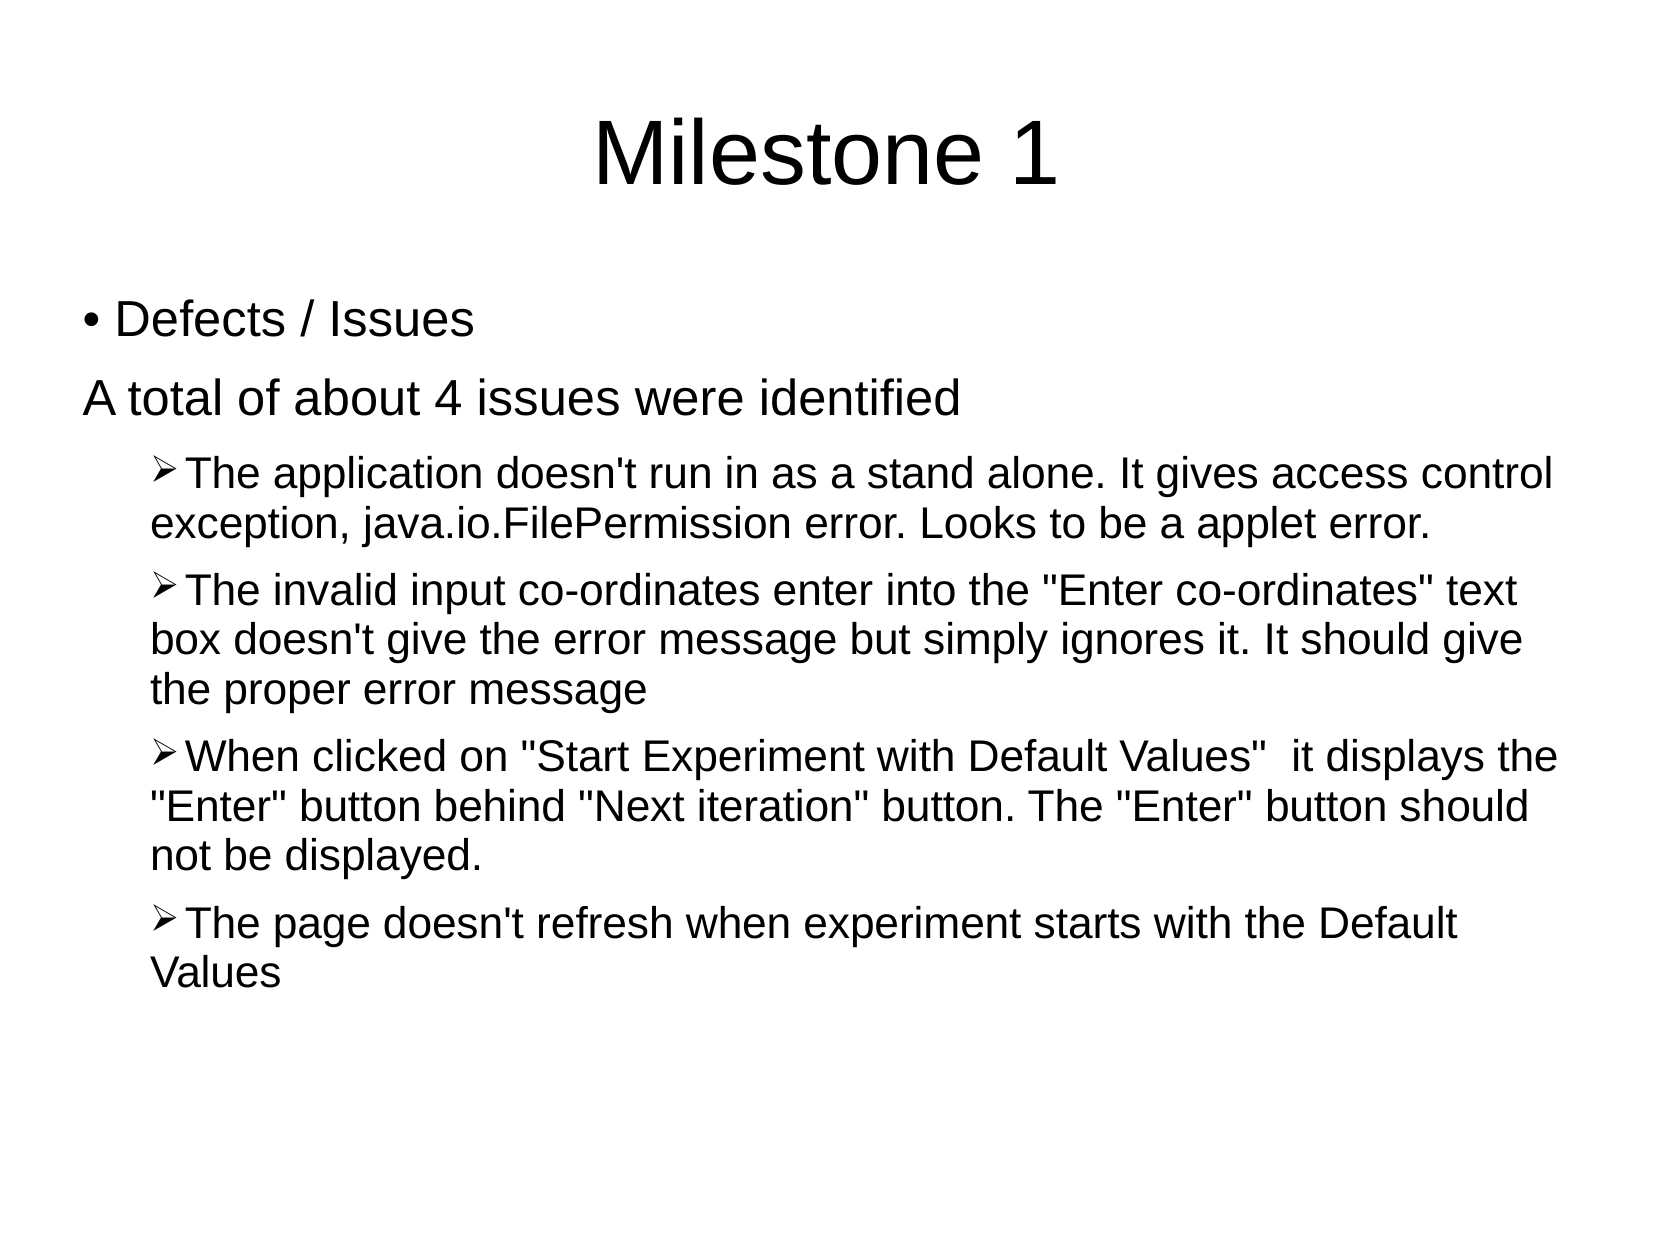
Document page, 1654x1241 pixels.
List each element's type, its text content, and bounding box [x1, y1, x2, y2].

title Milestone 1 [82, 49, 1571, 257]
list • Defects / Issues A total of about 4 issues were identified The application doesn't run in as a stand alone. It gives access control exception, java.io.FilePermission error. Looks to be a applet error. The invalid input co-ordinates enter into the "Enter co-ordinates" text box doesn't give the error message but simply ignores it. It should give the proper error message When clicked on "Start Experiment with Default Values" it displays the "Enter" button behind "Next iteration" button. The "Enter" button should not be displayed. The page doesn't refresh when experiment starts with the Default Values [82, 290, 1571, 1010]
